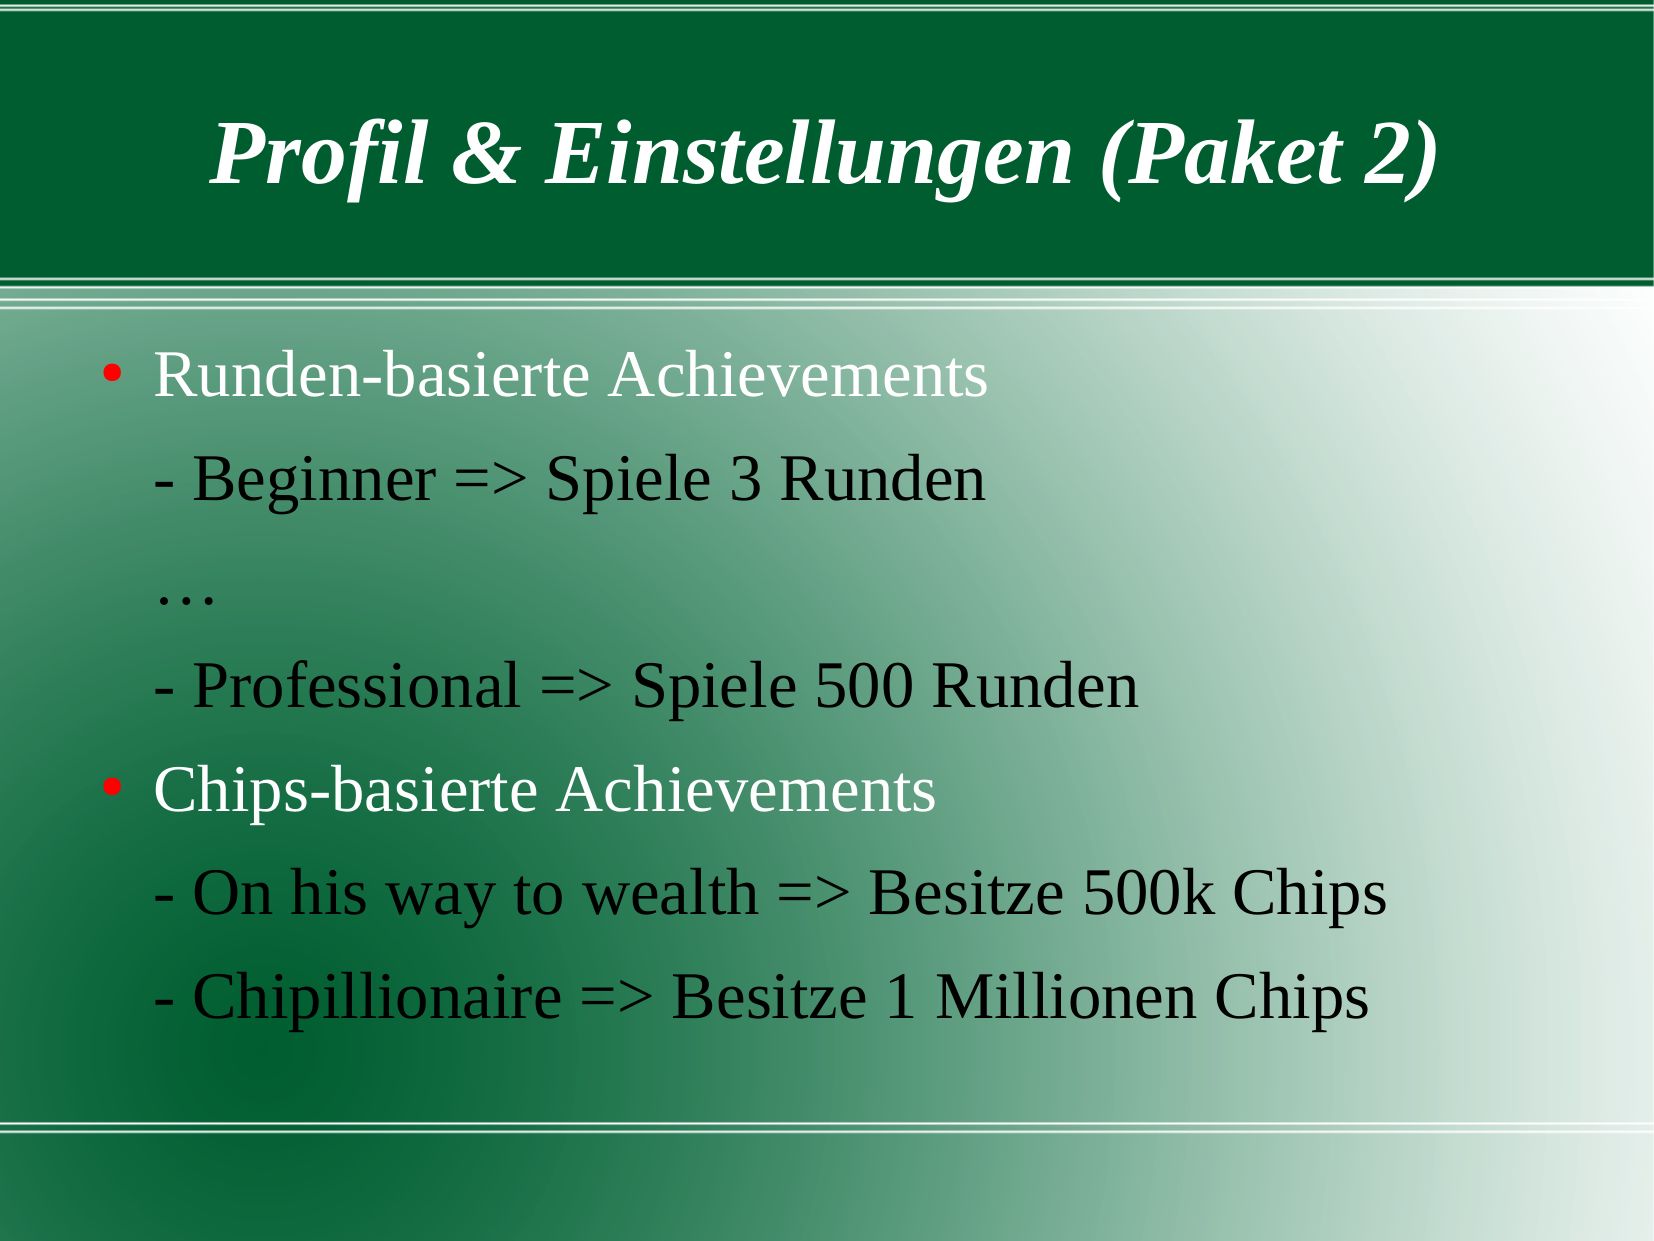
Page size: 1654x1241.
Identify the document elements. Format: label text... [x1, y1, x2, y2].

picture [0, 0, 1654, 1241]
title Profil & Einstellungen (Paket 2) [82, 49, 1571, 257]
list Runden-basierte Achievements - Beginner => Spiele 3 Runden … - Professional => Spiele 500 Runden Chips-basierte Achievements - On his way to wealth => Besitze 500k Chips - Chipillionaire => Besitze 1 Millionen Chips [82, 337, 1571, 1052]
